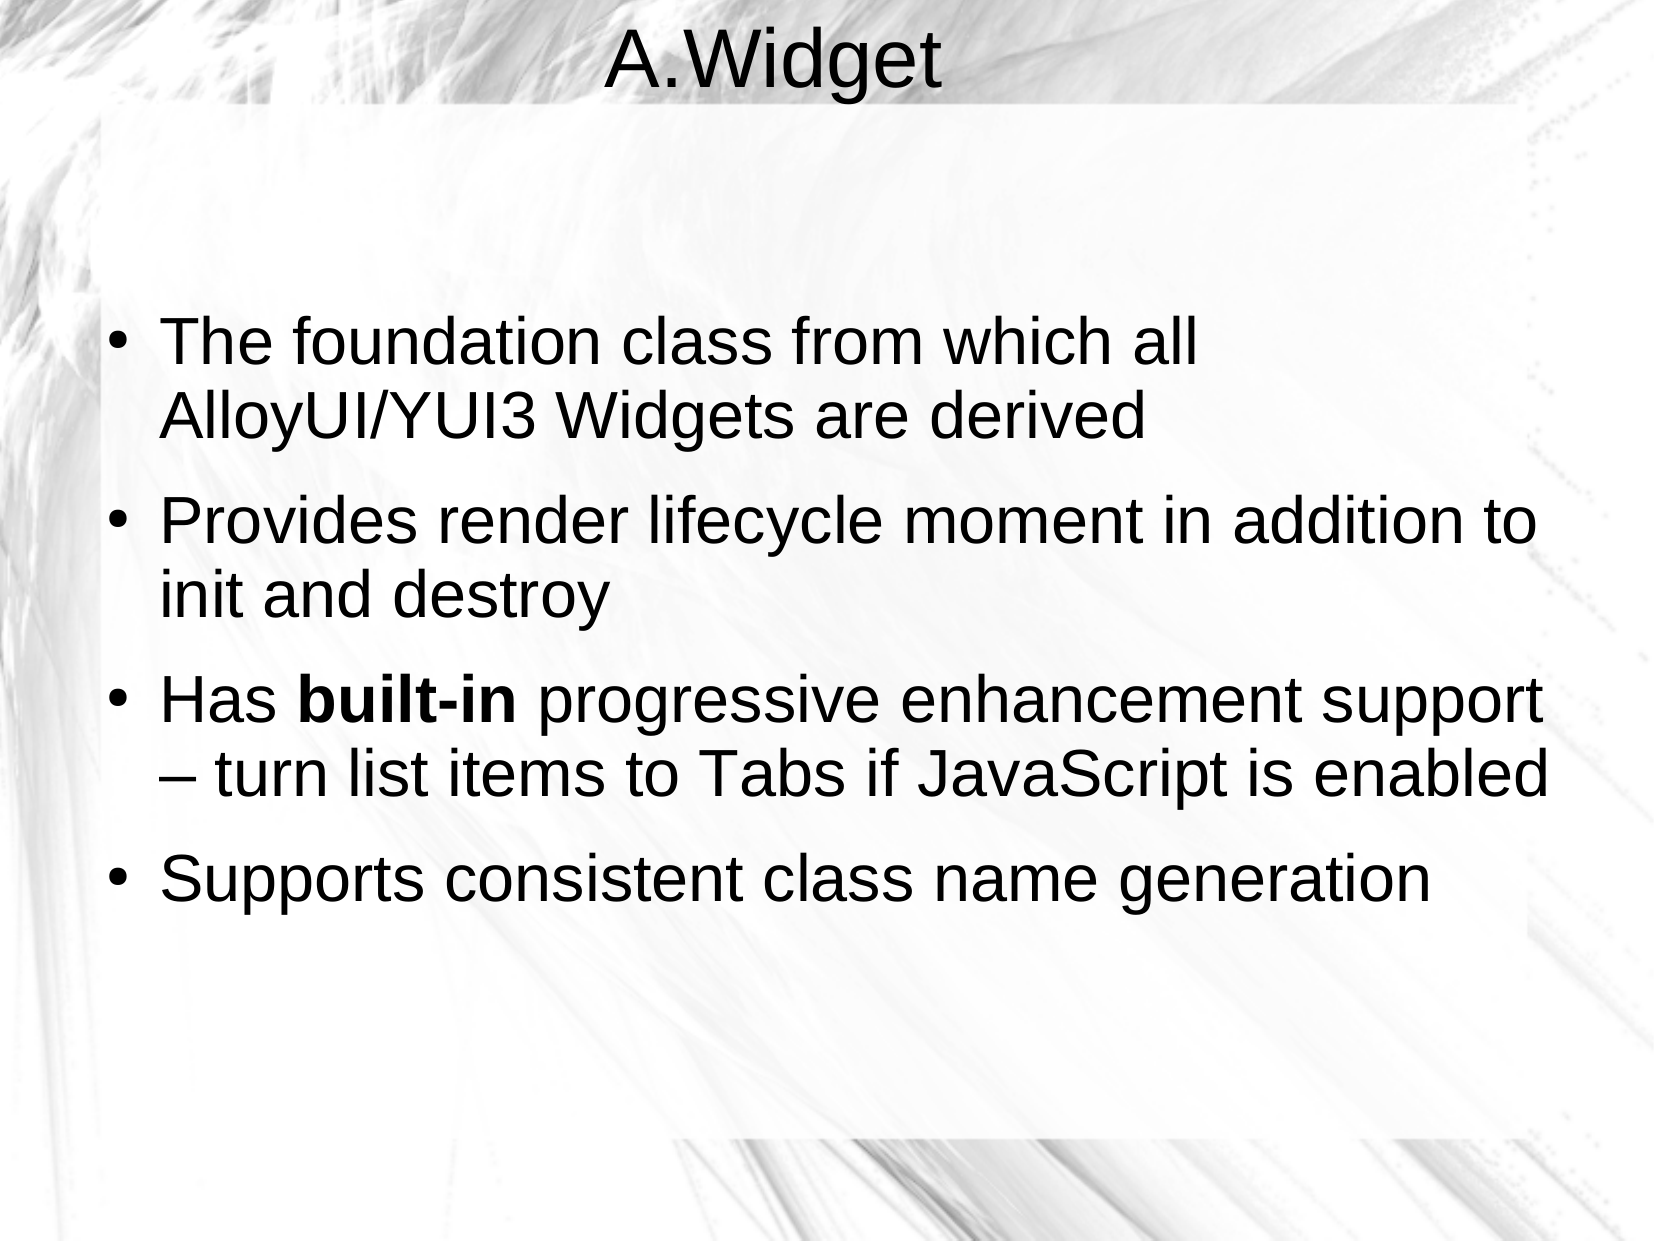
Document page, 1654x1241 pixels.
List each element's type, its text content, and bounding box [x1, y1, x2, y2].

picture [0, 0, 1654, 1241]
list The foundation class from which all AlloyUI/YUI3 Widgets are derived Provides render lifecycle moment in addition to init and destroy Has built-in progressive enhancement support – turn list items to Tabs if JavaScript is enabled Supports consistent class name generation [88, 303, 1577, 1123]
title A.Widget [29, 0, 1518, 119]
